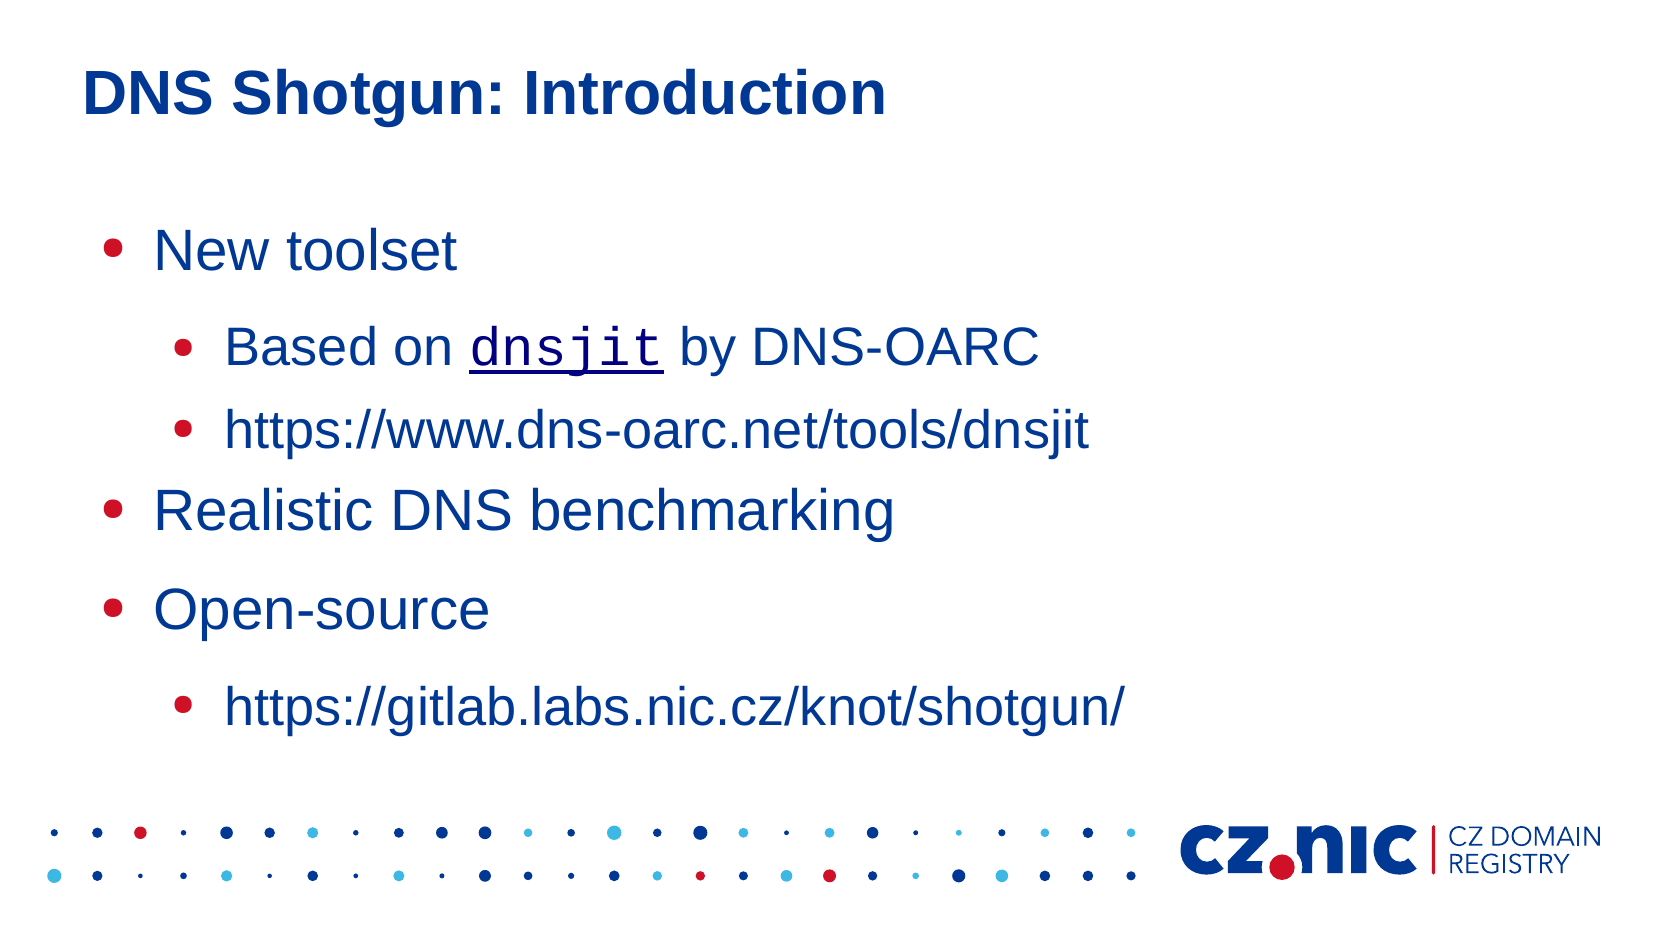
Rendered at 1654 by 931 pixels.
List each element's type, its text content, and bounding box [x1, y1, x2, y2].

list New toolset Based on dnsjit by DNS-OARC https://www.dns-oarc.net/tools/dnsjit Realistic DNS benchmarking Open-source https://gitlab.labs.nic.cz/knot/shotgun/ [82, 217, 1571, 815]
title DNS Shotgun: Introduction [82, 53, 1571, 133]
